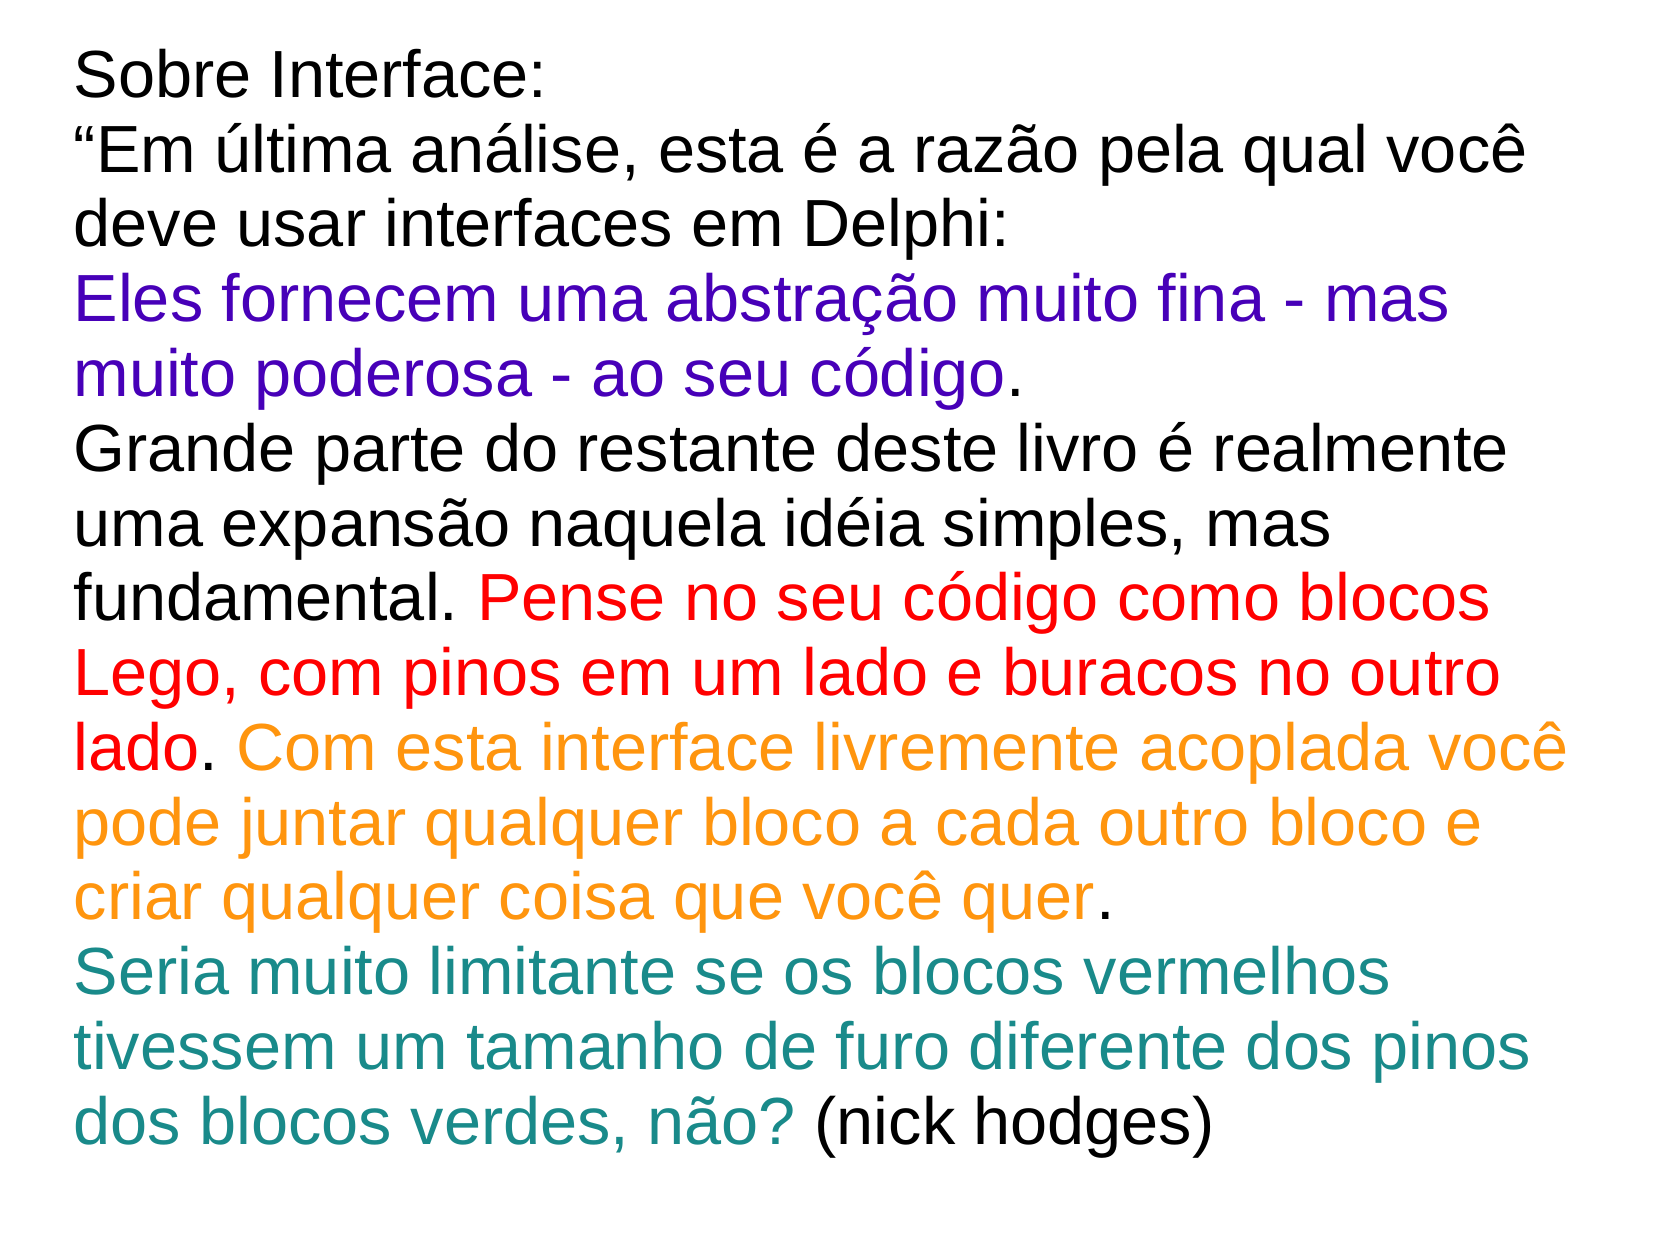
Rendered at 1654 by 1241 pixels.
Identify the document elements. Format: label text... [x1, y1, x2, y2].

text_box Sobre Interface: “Em última análise, esta é a razão pela qual você deve usar interfaces em Delphi: Eles fornecem uma abstração muito fina - mas muito poderosa - ao seu código. Grande parte do restante deste livro é realmente uma expansão naquela idéia simples, mas fundamental. Pense no seu código como blocos Lego, com pinos em um lado e buracos no outro lado. Com esta interface livremente acoplada você pode juntar qualquer bloco a cada outro bloco e criar qualquer coisa que você quer. Seria muito limitante se os blocos vermelhos tivessem um tamanho de furo diferente dos pinos dos blocos verdes, não? (nick hodges) [59, 29, 1625, 1188]
